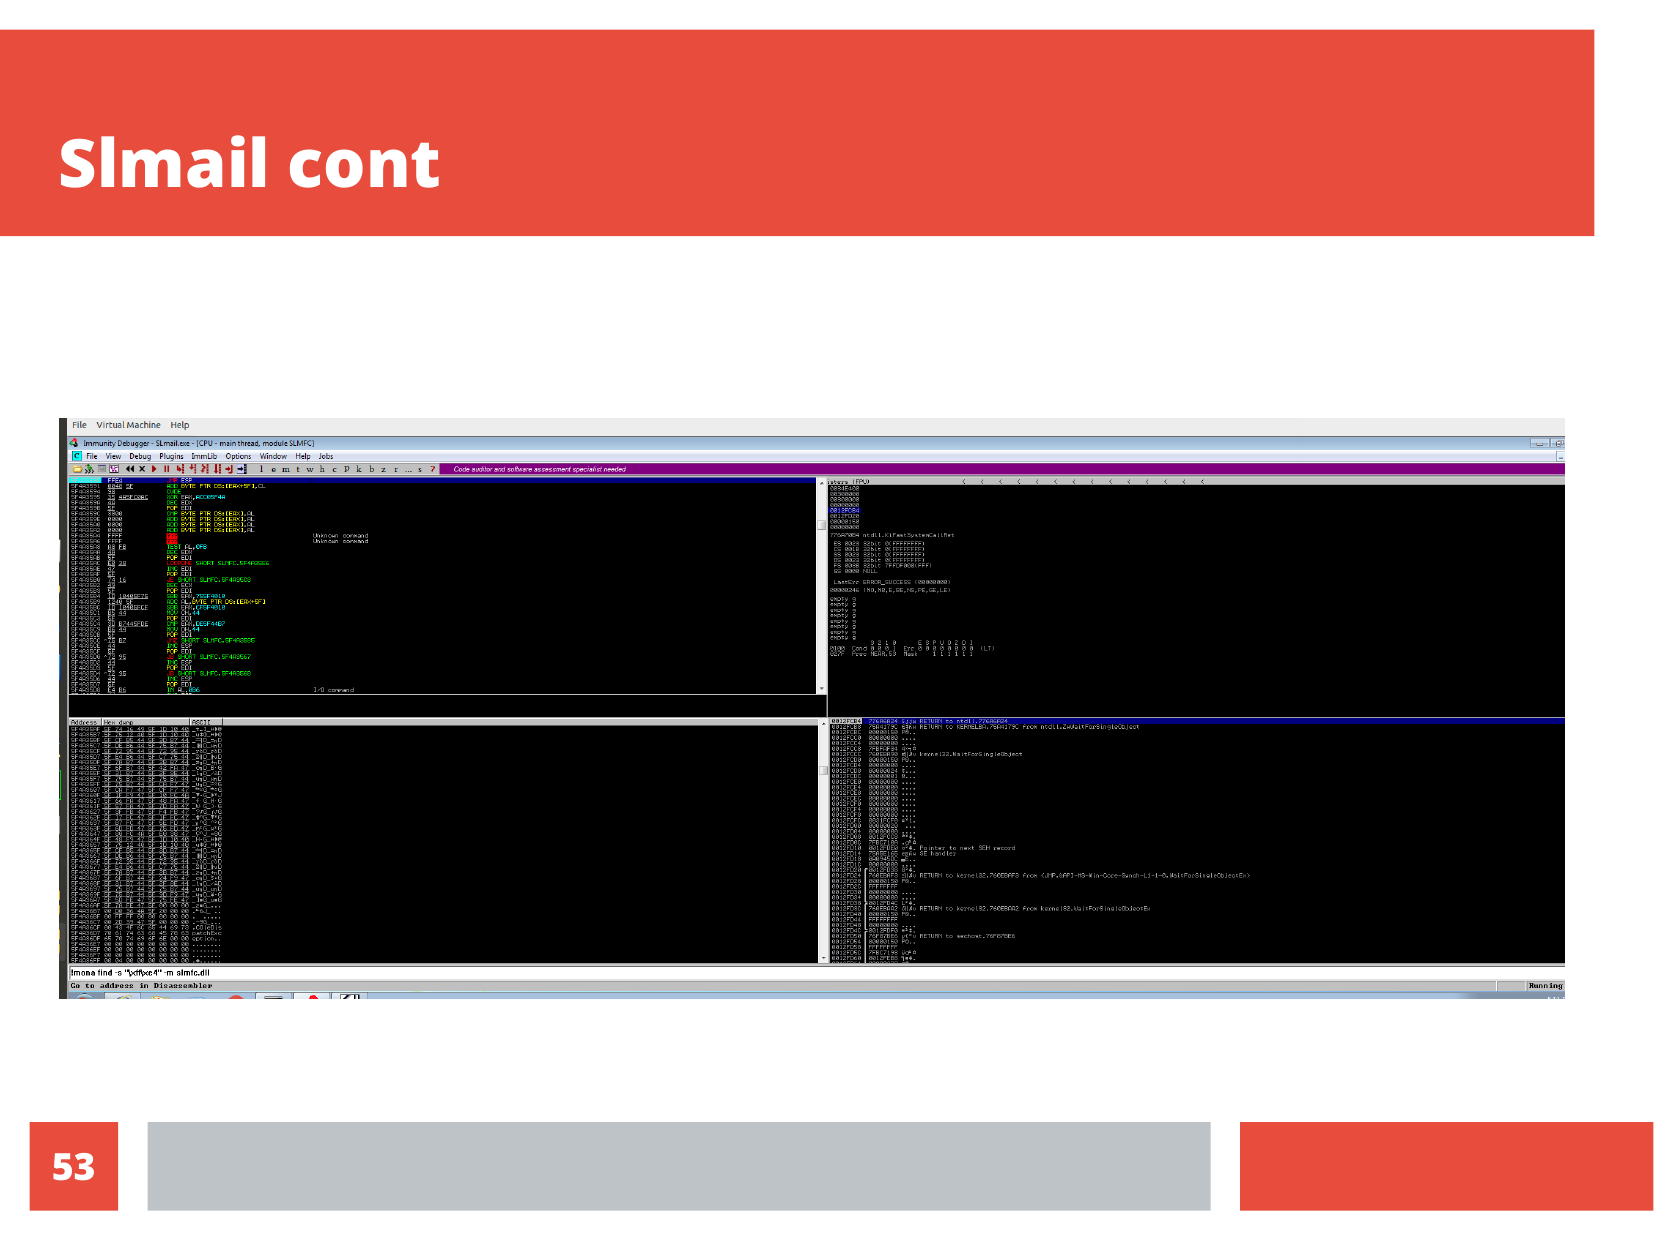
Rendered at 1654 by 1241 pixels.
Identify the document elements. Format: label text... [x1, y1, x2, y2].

picture [59, 418, 1565, 999]
title Slmail cont [59, 59, 1595, 207]
